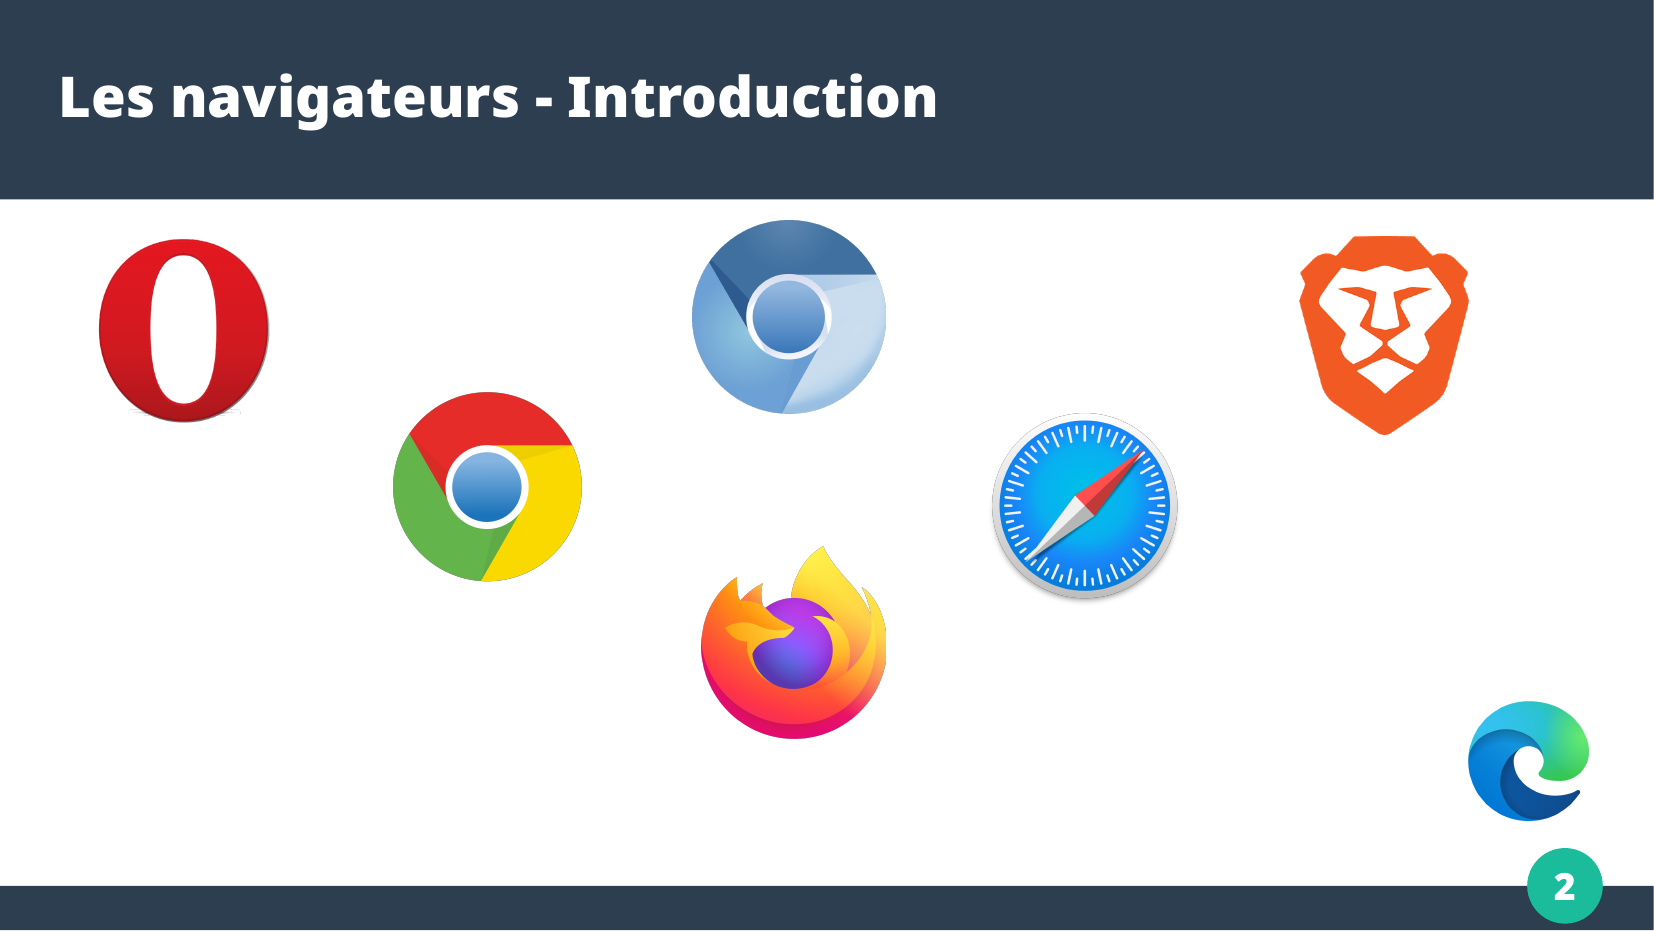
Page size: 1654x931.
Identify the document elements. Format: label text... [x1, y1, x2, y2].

picture [1446, 679, 1611, 843]
picture [1299, 236, 1469, 435]
picture [88, 236, 280, 428]
picture [987, 413, 1182, 607]
picture [383, 383, 591, 591]
picture [692, 220, 886, 414]
picture [701, 546, 886, 739]
title Les navigateurs - Introduction [59, 37, 1595, 155]
